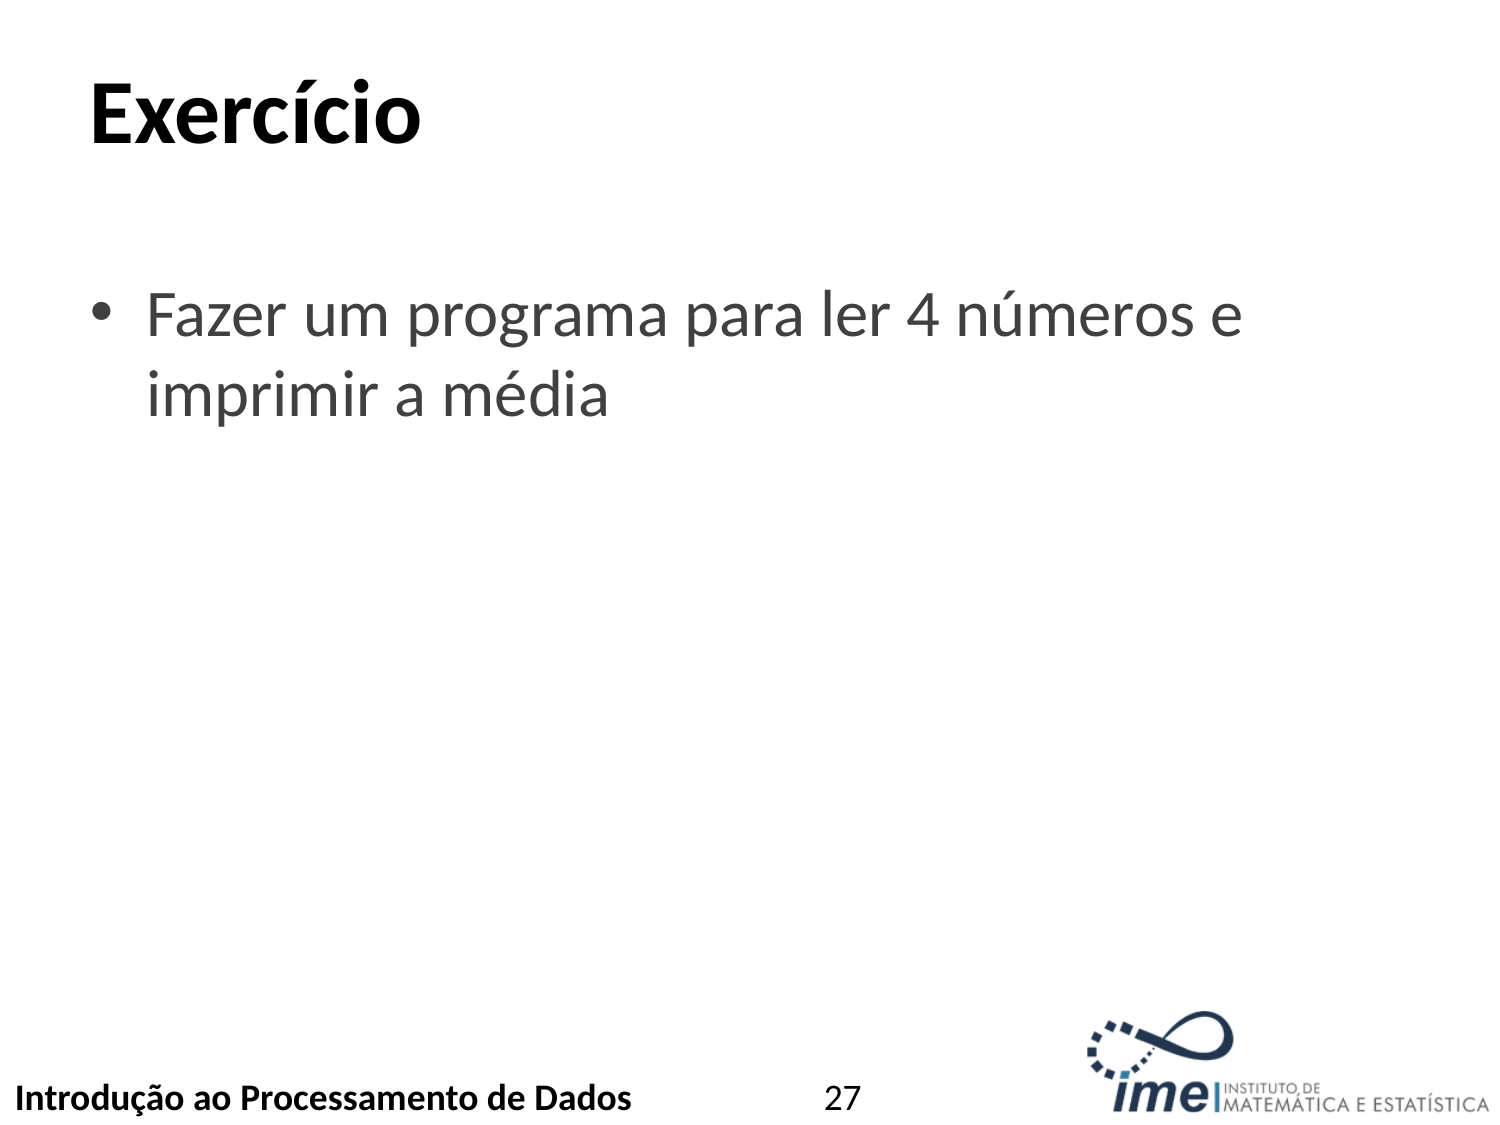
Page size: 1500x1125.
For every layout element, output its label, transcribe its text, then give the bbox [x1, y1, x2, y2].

picture [1086, 1011, 1495, 1115]
text_box Fazer um programa para ler 4 números e imprimir a média [75, 262, 1425, 480]
text_box Exercício [75, 45, 1425, 233]
text_box <number> [808, 1065, 1159, 1125]
